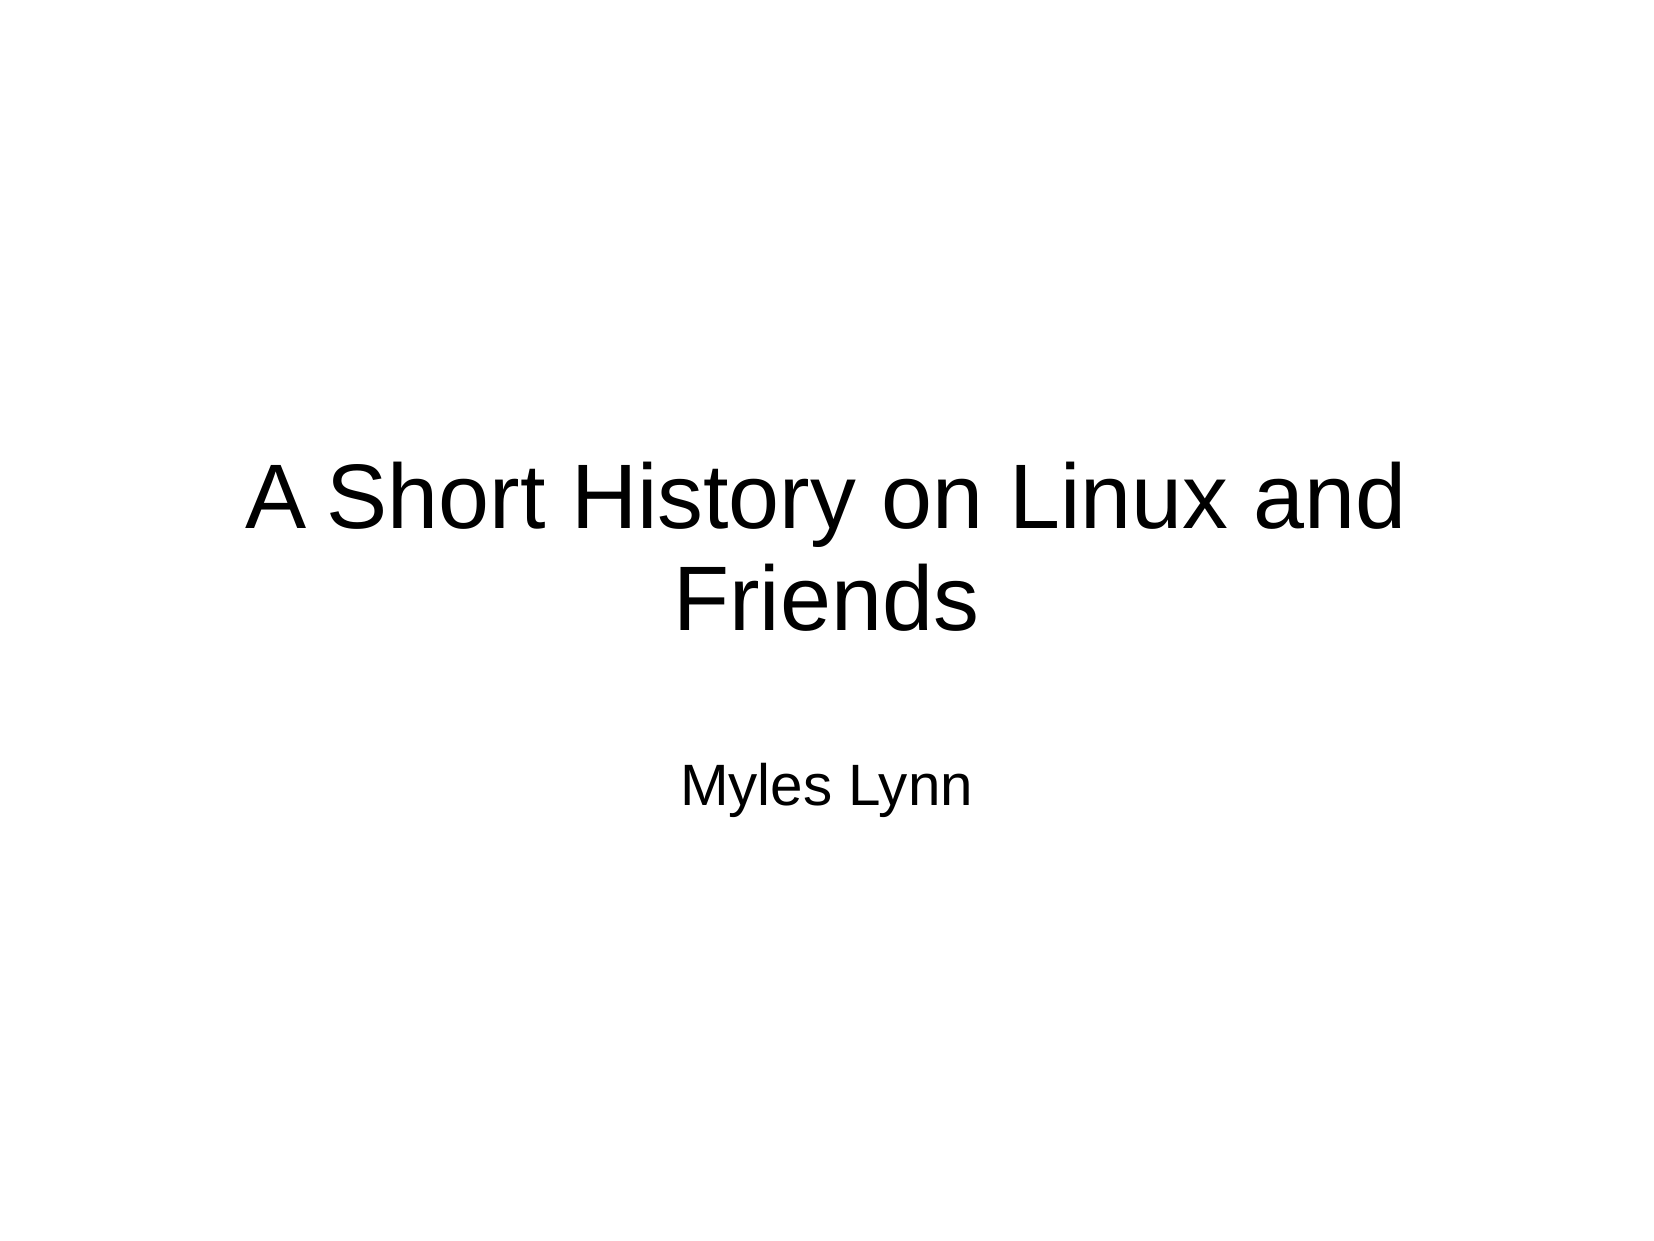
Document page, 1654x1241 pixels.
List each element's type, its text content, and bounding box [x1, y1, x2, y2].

title A Short History on Linux and Friends Myles Lynn [82, 445, 1571, 818]
